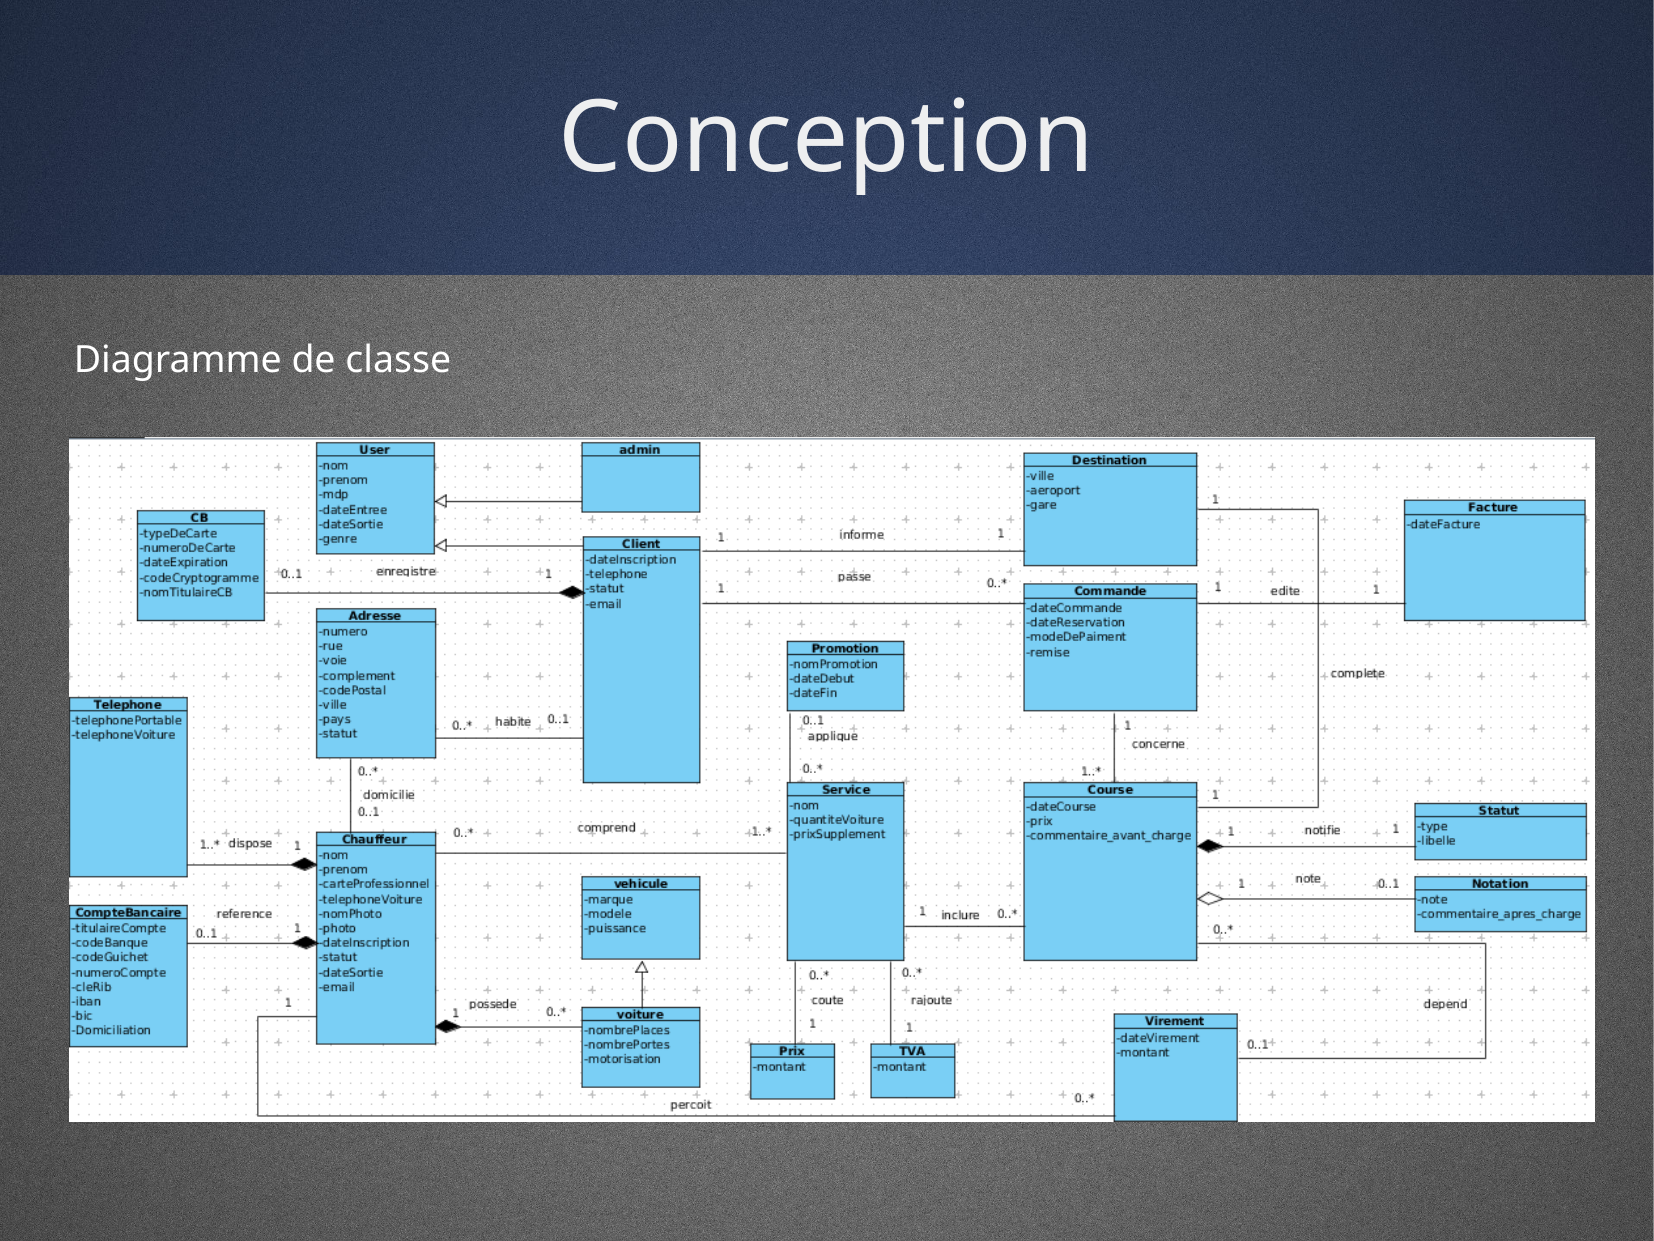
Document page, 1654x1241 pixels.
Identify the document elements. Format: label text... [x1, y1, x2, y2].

picture [0, 0, 1654, 1241]
title Conception [88, 29, 1565, 237]
text_box Diagramme de classe [59, 325, 768, 384]
